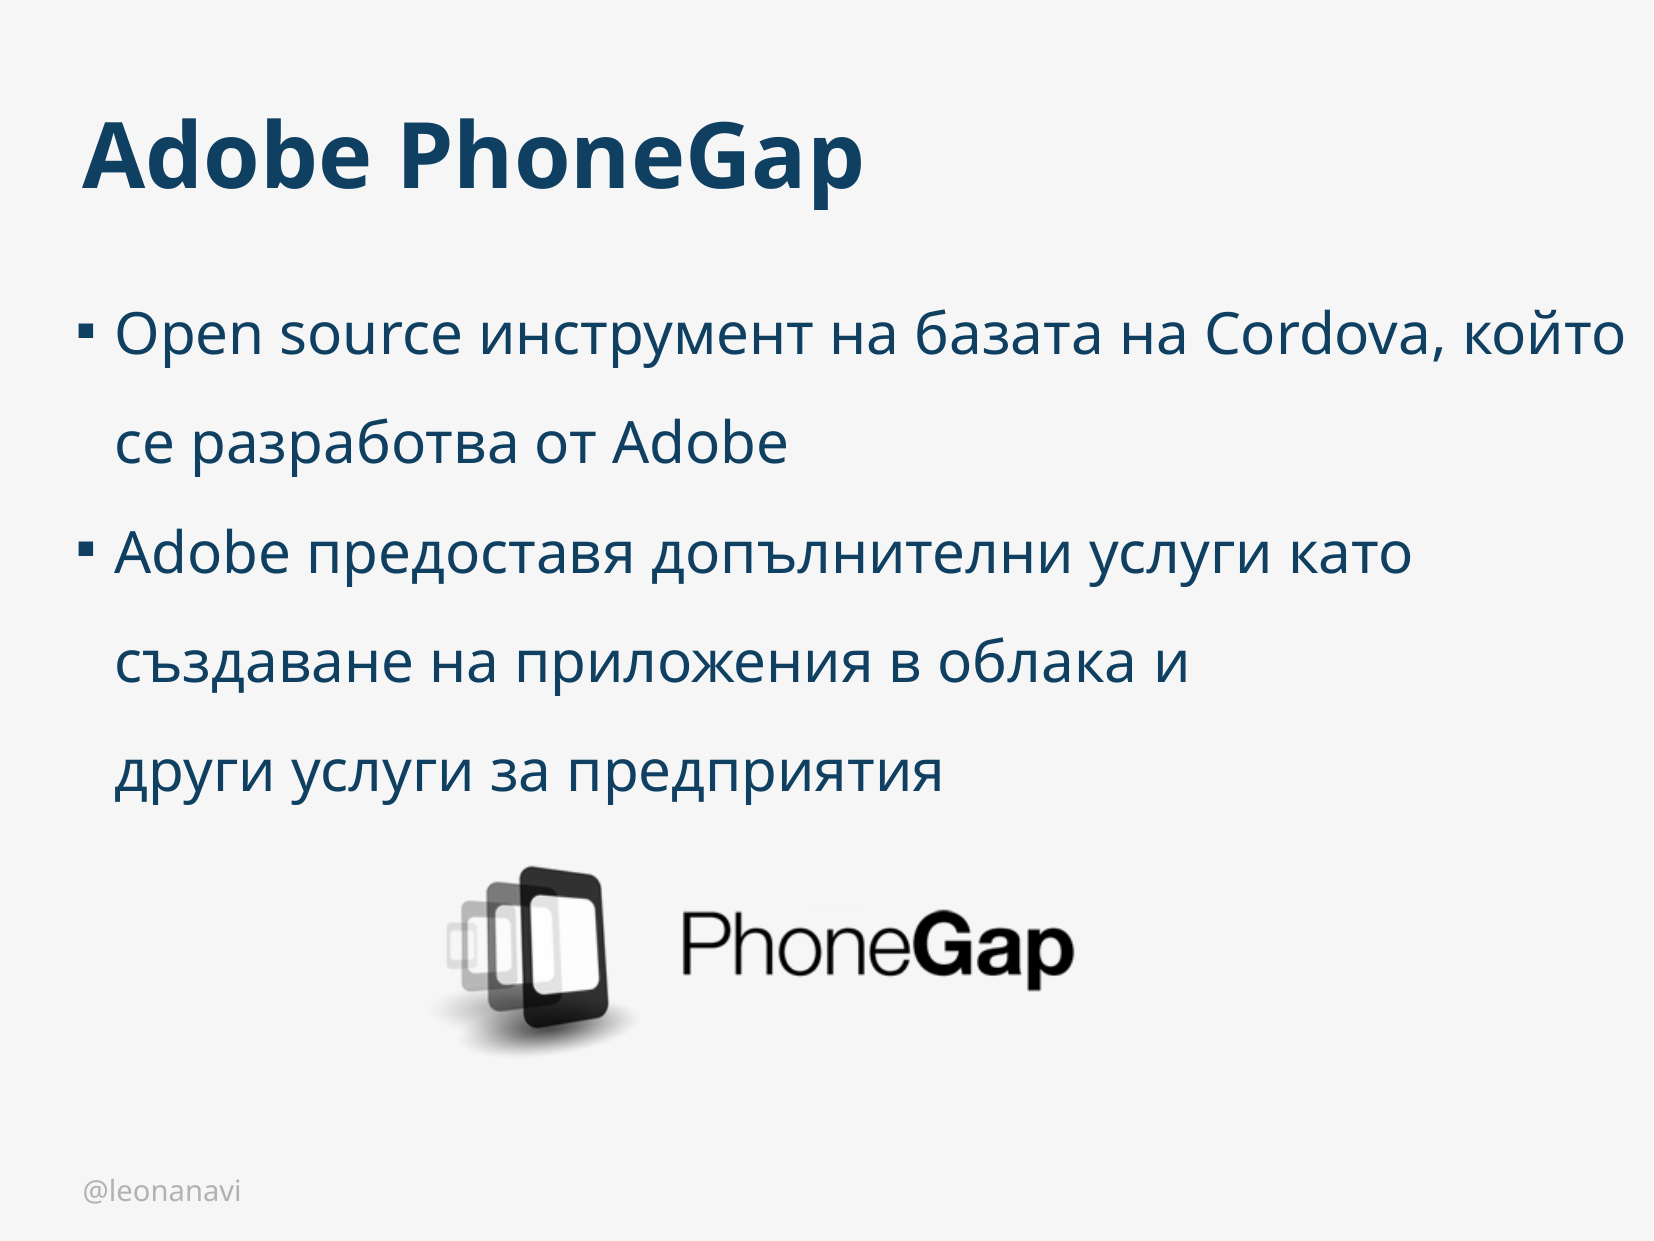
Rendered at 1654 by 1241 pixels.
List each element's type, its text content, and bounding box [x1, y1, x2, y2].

title Adobe PhoneGap [82, 49, 1571, 257]
picture [405, 827, 1187, 1073]
text_box Open source инструмент на базата на Cordova, който се разработва от Adobe Adobe предоставя допълнителни услуги като създаване на приложения в облака и други услуги за предприятия [63, 285, 1610, 1009]
